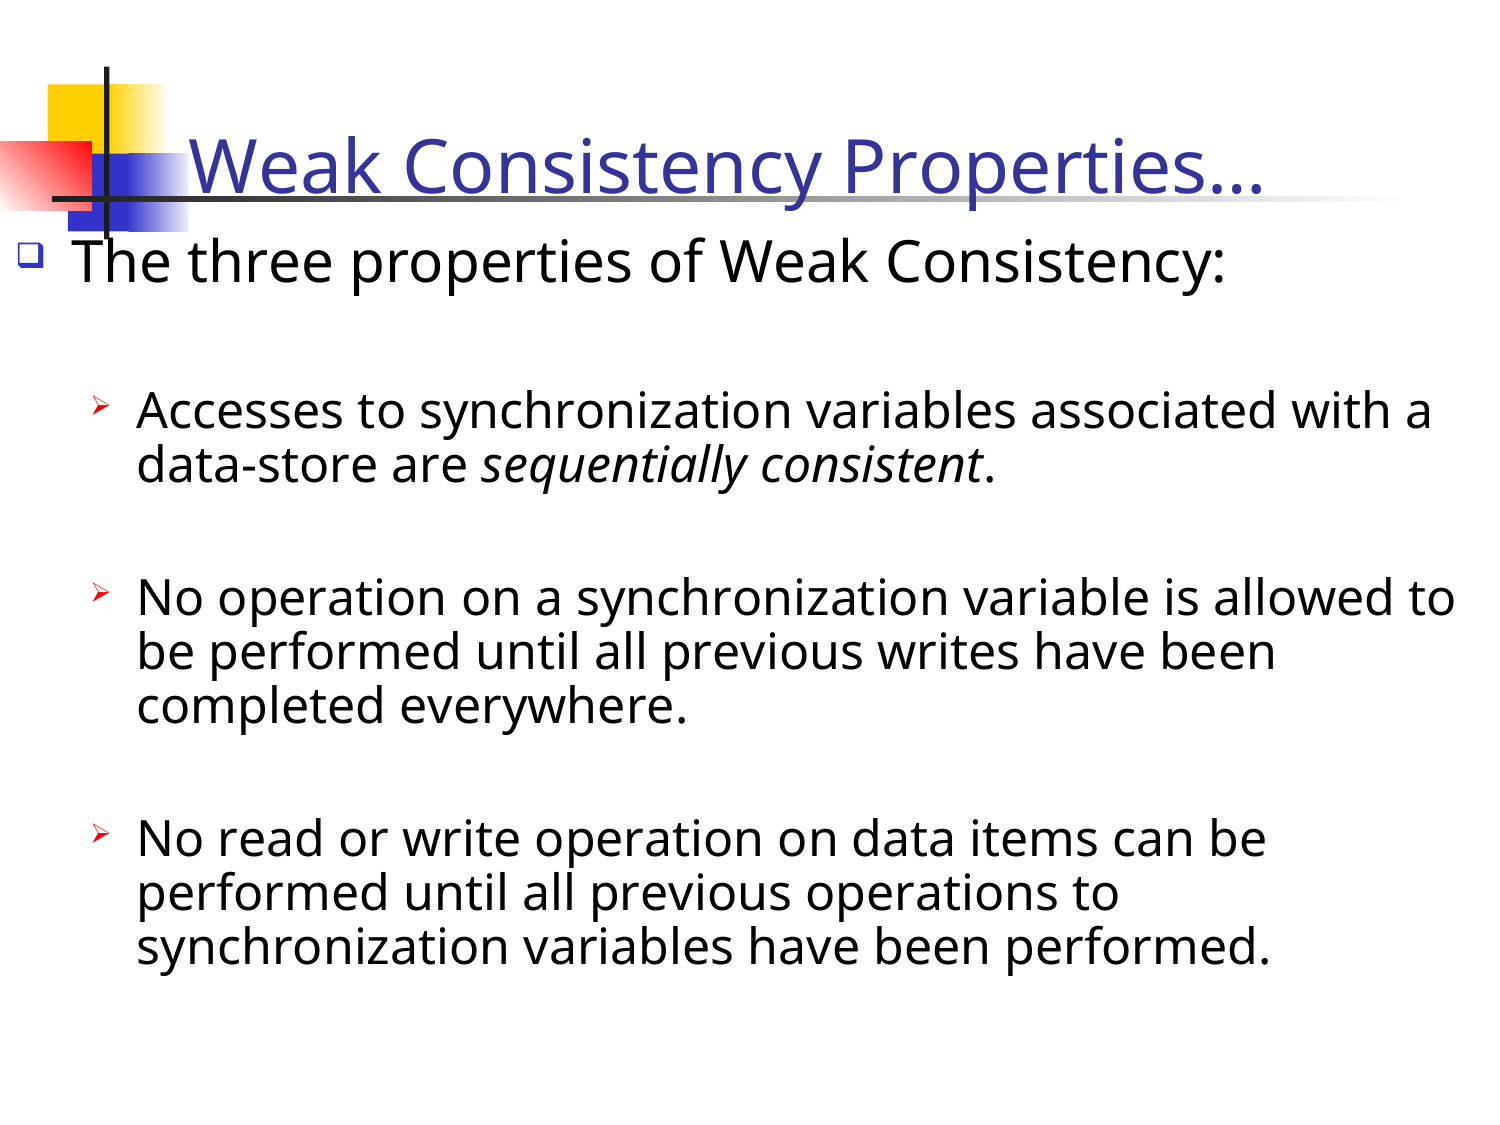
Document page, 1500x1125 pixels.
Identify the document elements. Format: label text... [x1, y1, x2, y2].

text_box Weak Consistency Properties… [173, 78, 1453, 216]
text_box The three properties of Weak Consistency: Accesses to synchronization variables associated with a data-store are sequentially consistent. No operation on a synchronization variable is allowed to be performed until all previous writes have been completed everywhere. No read or write operation on data items can be performed until all previous operations to synchronization variables have been performed. [0, 224, 1500, 1095]
